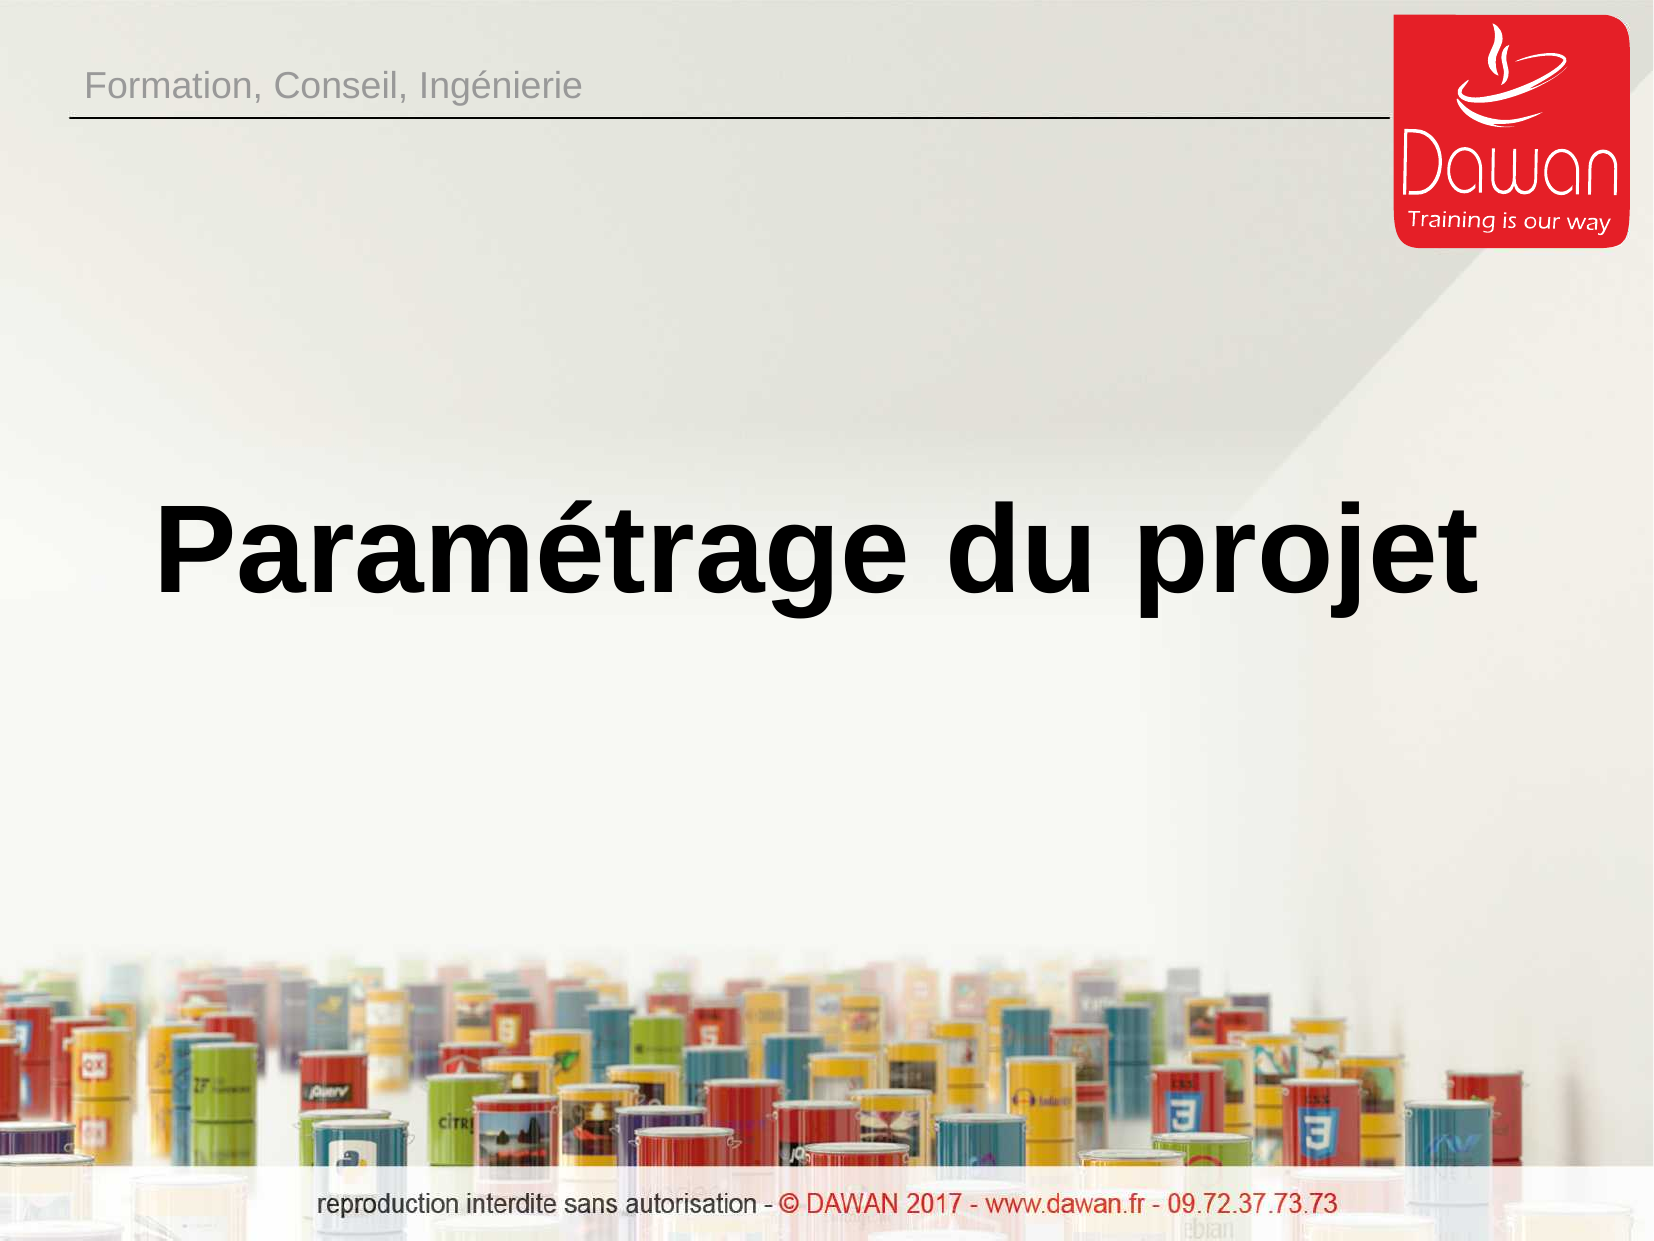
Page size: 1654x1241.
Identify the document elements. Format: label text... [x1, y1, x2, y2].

text_box Formation, Conseil, Ingénierie [84, 64, 584, 109]
text_box Paramétrage du projet [153, 479, 1481, 626]
picture [0, 0, 1654, 1241]
